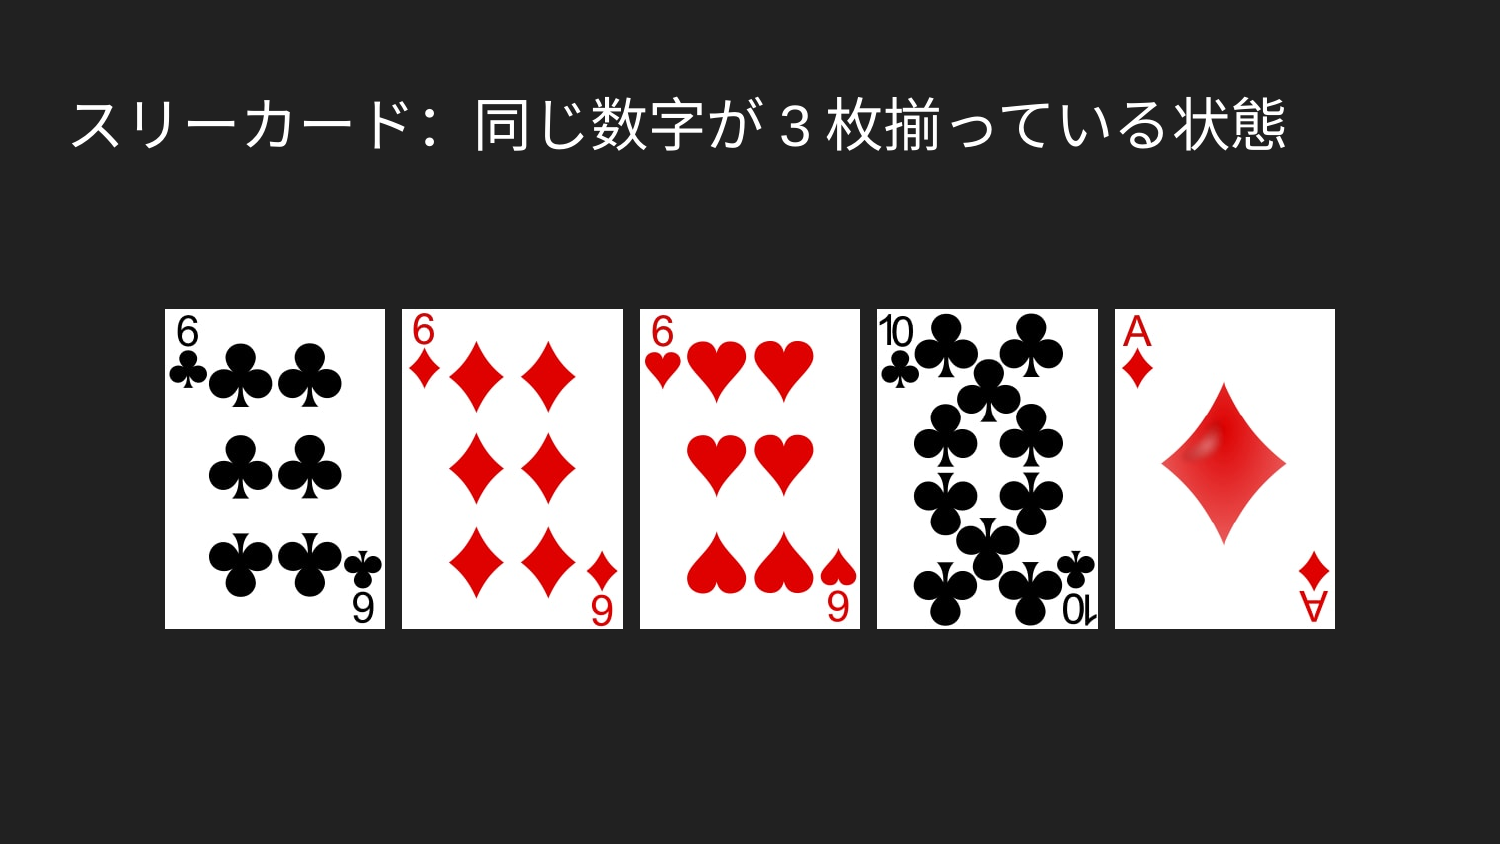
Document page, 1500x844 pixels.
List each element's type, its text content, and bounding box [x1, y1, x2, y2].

picture [1115, 309, 1335, 629]
picture [640, 309, 860, 629]
title スリーカード：同じ数字が3枚揃っている状態 [51, 72, 1449, 167]
picture [877, 309, 1098, 629]
picture [402, 309, 623, 629]
picture [165, 309, 385, 629]
